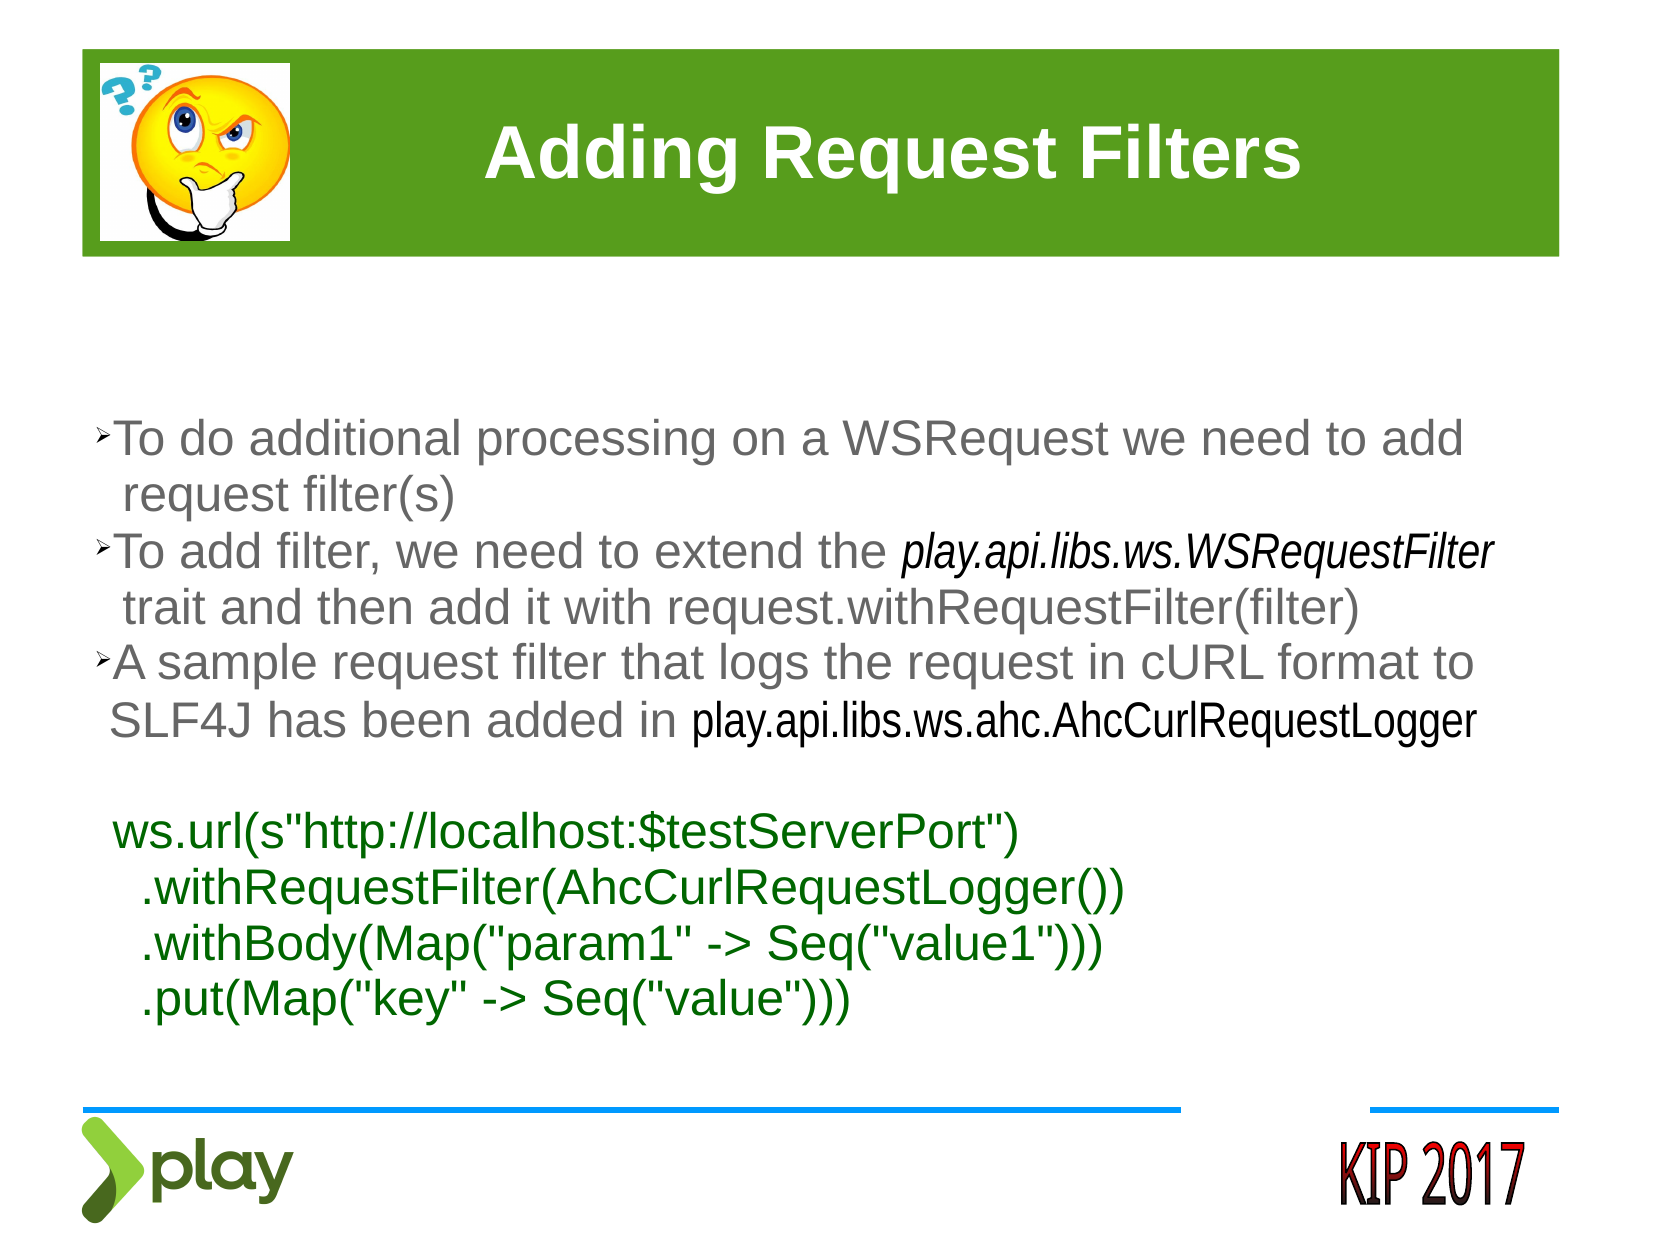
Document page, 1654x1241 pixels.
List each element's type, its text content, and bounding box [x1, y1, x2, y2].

title Adding Request Filters [82, 49, 1560, 257]
picture [100, 63, 290, 241]
picture [68, 1111, 302, 1229]
subtitle To do additional processing on a WSRequest we need to add request filter(s) To add filter, we need to extend the play.api.libs.ws.WSRequestFilter trait and then add it with request.withRequestFilter(filter) A sample request filter that logs the request in cURL format to SLF4J has been added in play.api.libs.ws.ahc.AhcCurlRequestLogger ws.url(s"http://localhost:$testServerPort") .withRequestFilter(AhcCurlRequestLogger()) .withBody(Map("param1" -> Seq("value1"))) .put(Map("key" -> Seq("value"))) [94, 354, 1548, 1103]
